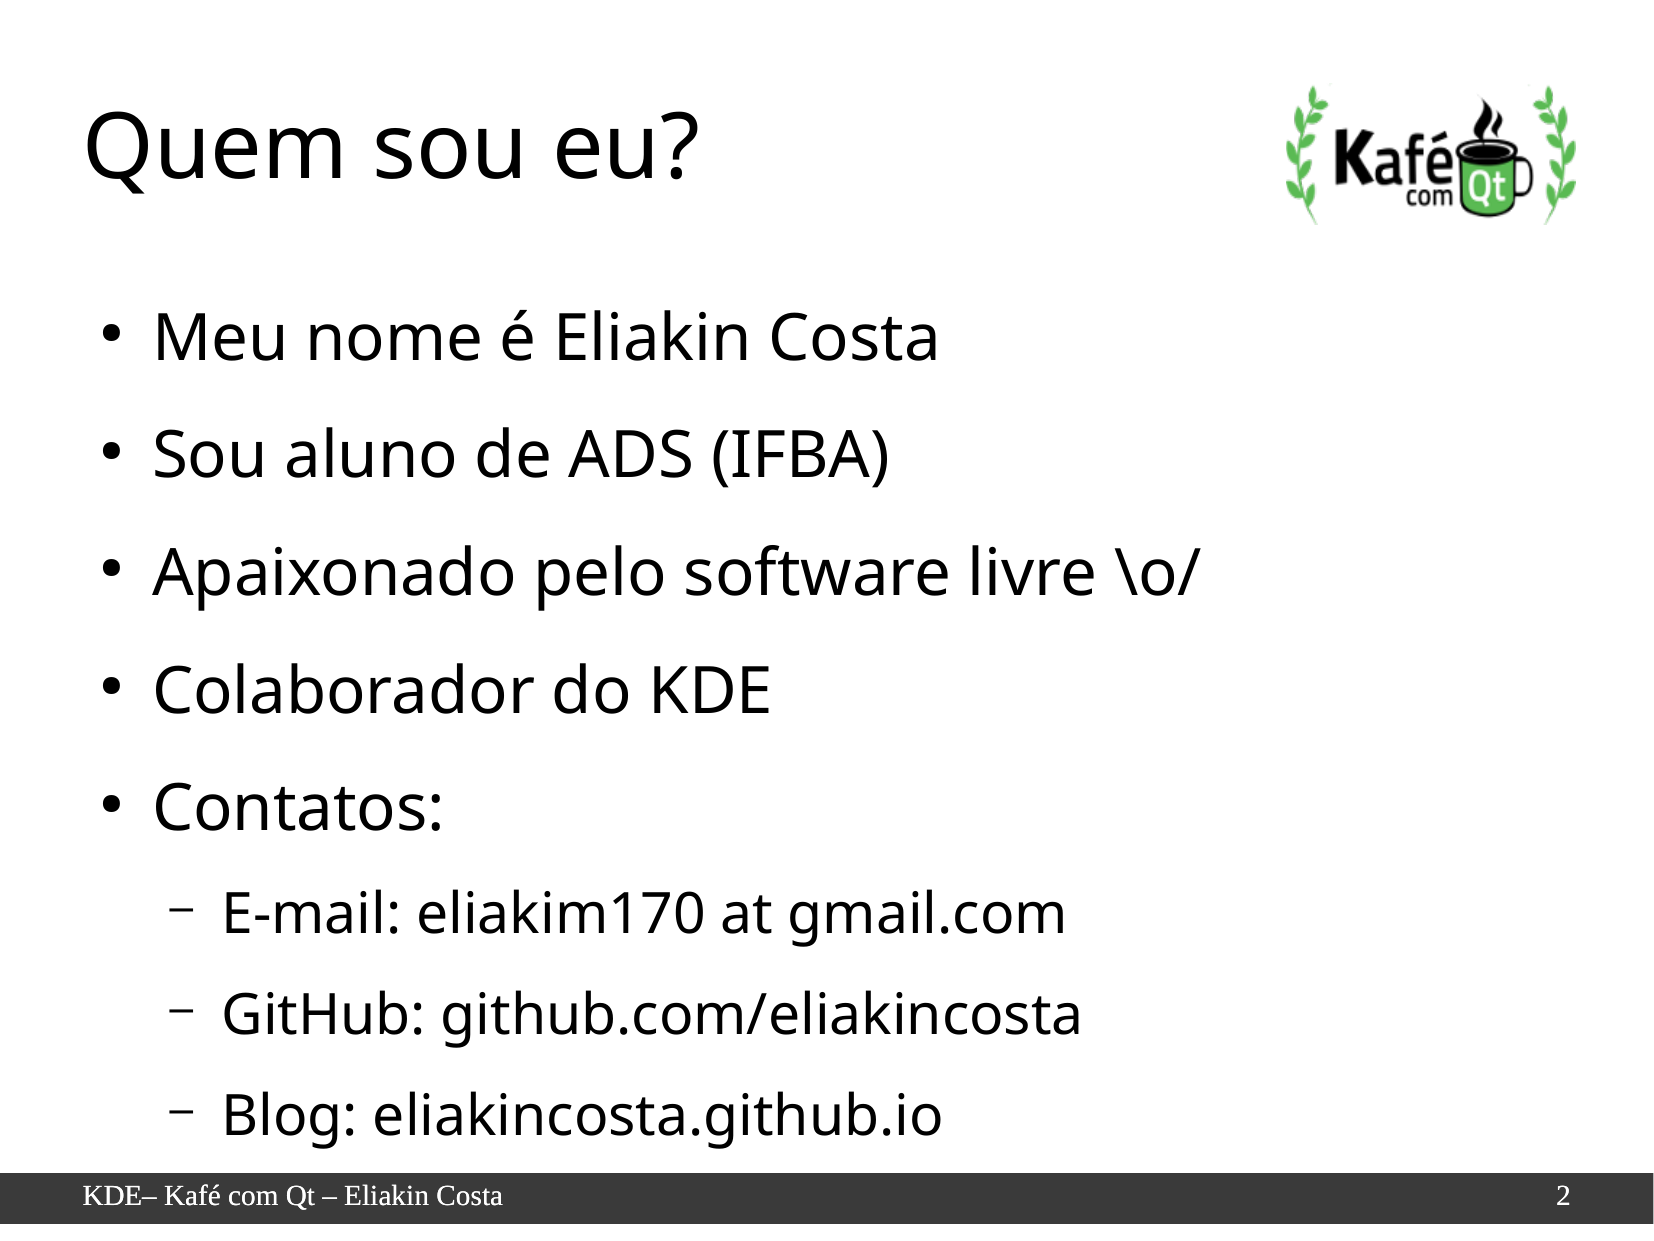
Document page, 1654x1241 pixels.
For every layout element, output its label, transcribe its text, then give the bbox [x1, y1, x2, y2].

picture [1286, 83, 1576, 225]
list Meu nome é Eliakin Costa Sou aluno de ADS (IFBA) Apaixonado pelo software livre \o/ Colaborador do KDE Contatos: E-mail: eliakim170 at gmail.com GitHub: github.com/eliakincosta Blog: eliakincosta.github.io [82, 290, 1571, 1156]
title Quem sou eu? [82, 30, 1276, 257]
